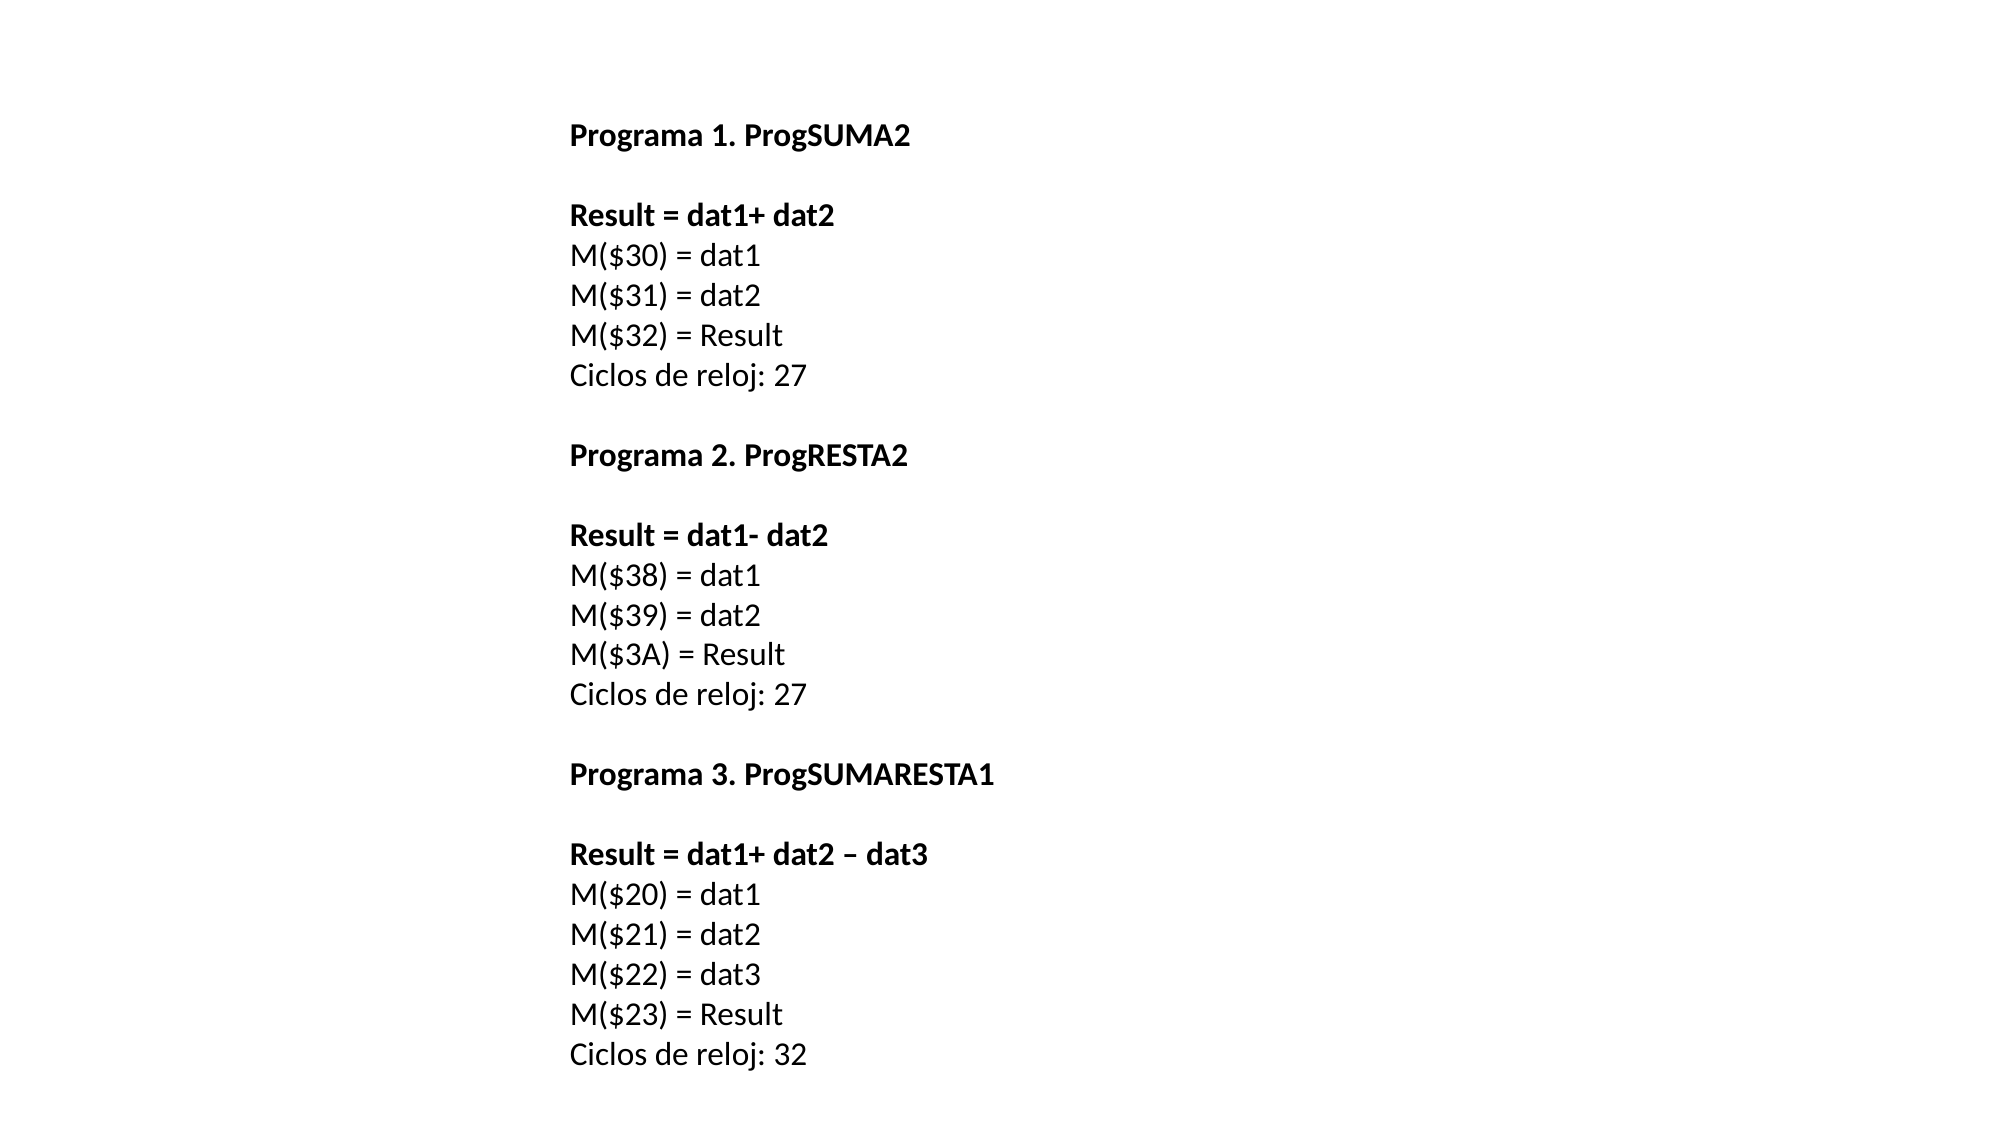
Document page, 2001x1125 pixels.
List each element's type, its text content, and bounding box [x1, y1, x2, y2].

text_box Programa 1. ProgSUMA2 Result = dat1+ dat2 M($30) = dat1 M($31) = dat2 M($32) = Result Ciclos de reloj: 27 Programa 2. ProgRESTA2 Result = dat1- dat2 M($38) = dat1 M($39) = dat2 M($3A) = Result Ciclos de reloj: 27 Programa 3. ProgSUMARESTA1 Result = dat1+ dat2 – dat3 M($20) = dat1 M($21) = dat2 M($22) = dat3 M($23) = Result Ciclos de reloj: 32 [555, 106, 1188, 1080]
